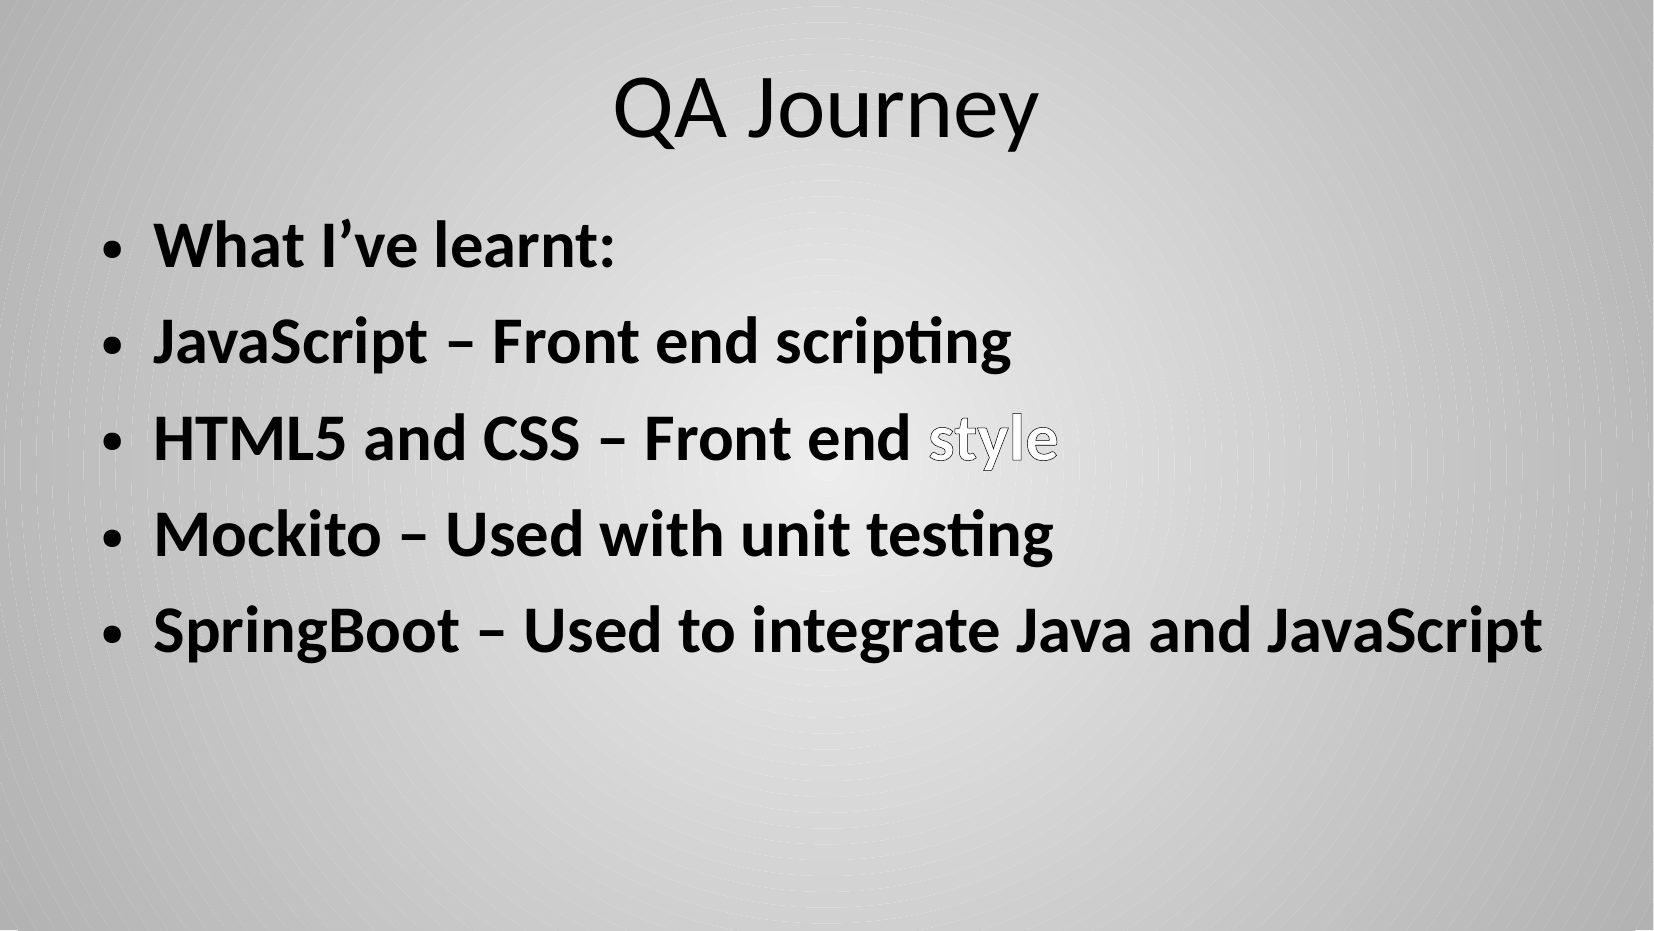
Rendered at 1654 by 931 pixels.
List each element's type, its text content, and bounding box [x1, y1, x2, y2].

title QA Journey [82, 37, 1571, 193]
list What I’ve learnt: JavaScript – Front end scripting HTML5 and CSS – Front end style Mockito – Used with unit testing SpringBoot – Used to integrate Java and JavaScript [82, 217, 1571, 758]
